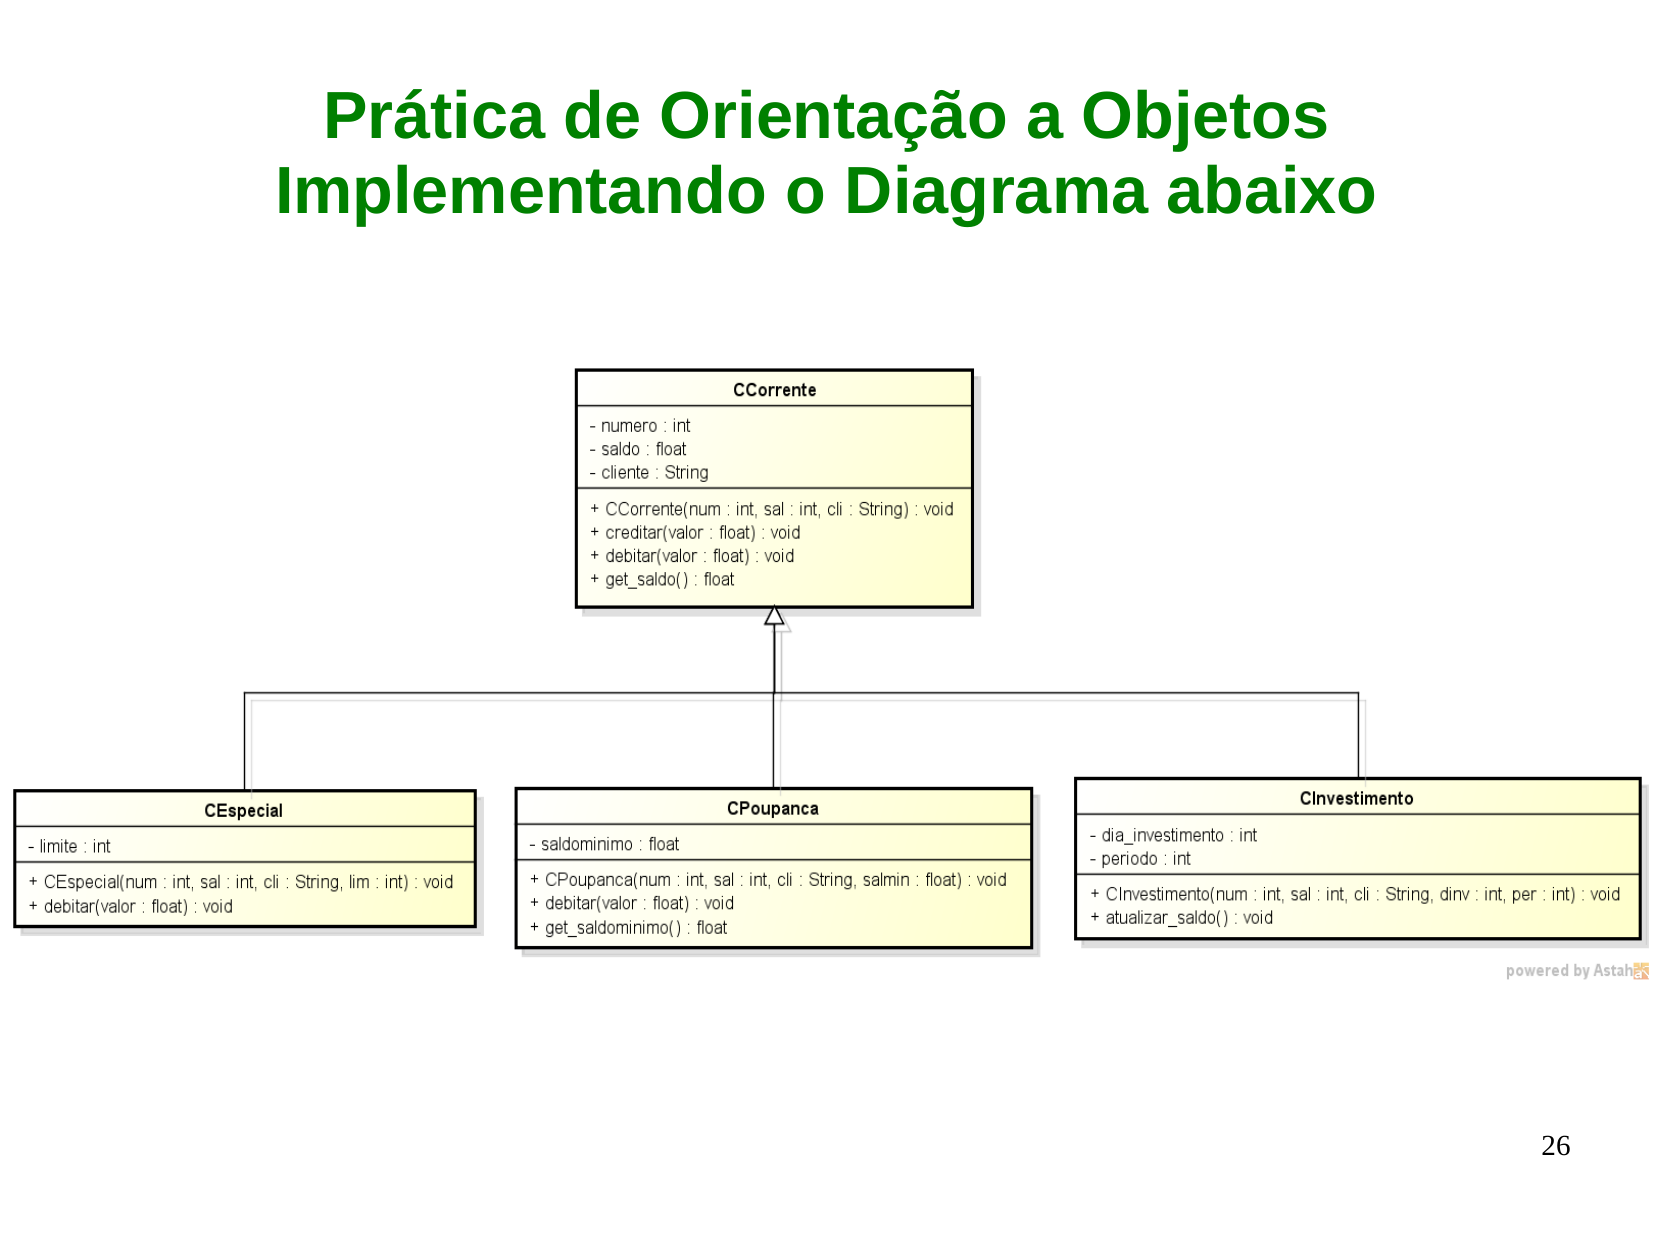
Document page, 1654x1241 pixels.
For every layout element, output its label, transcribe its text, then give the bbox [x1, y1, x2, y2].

picture [0, 354, 1654, 985]
title Prática de Orientação a Objetos Implementando o Diagrama abaixo [82, 49, 1571, 257]
